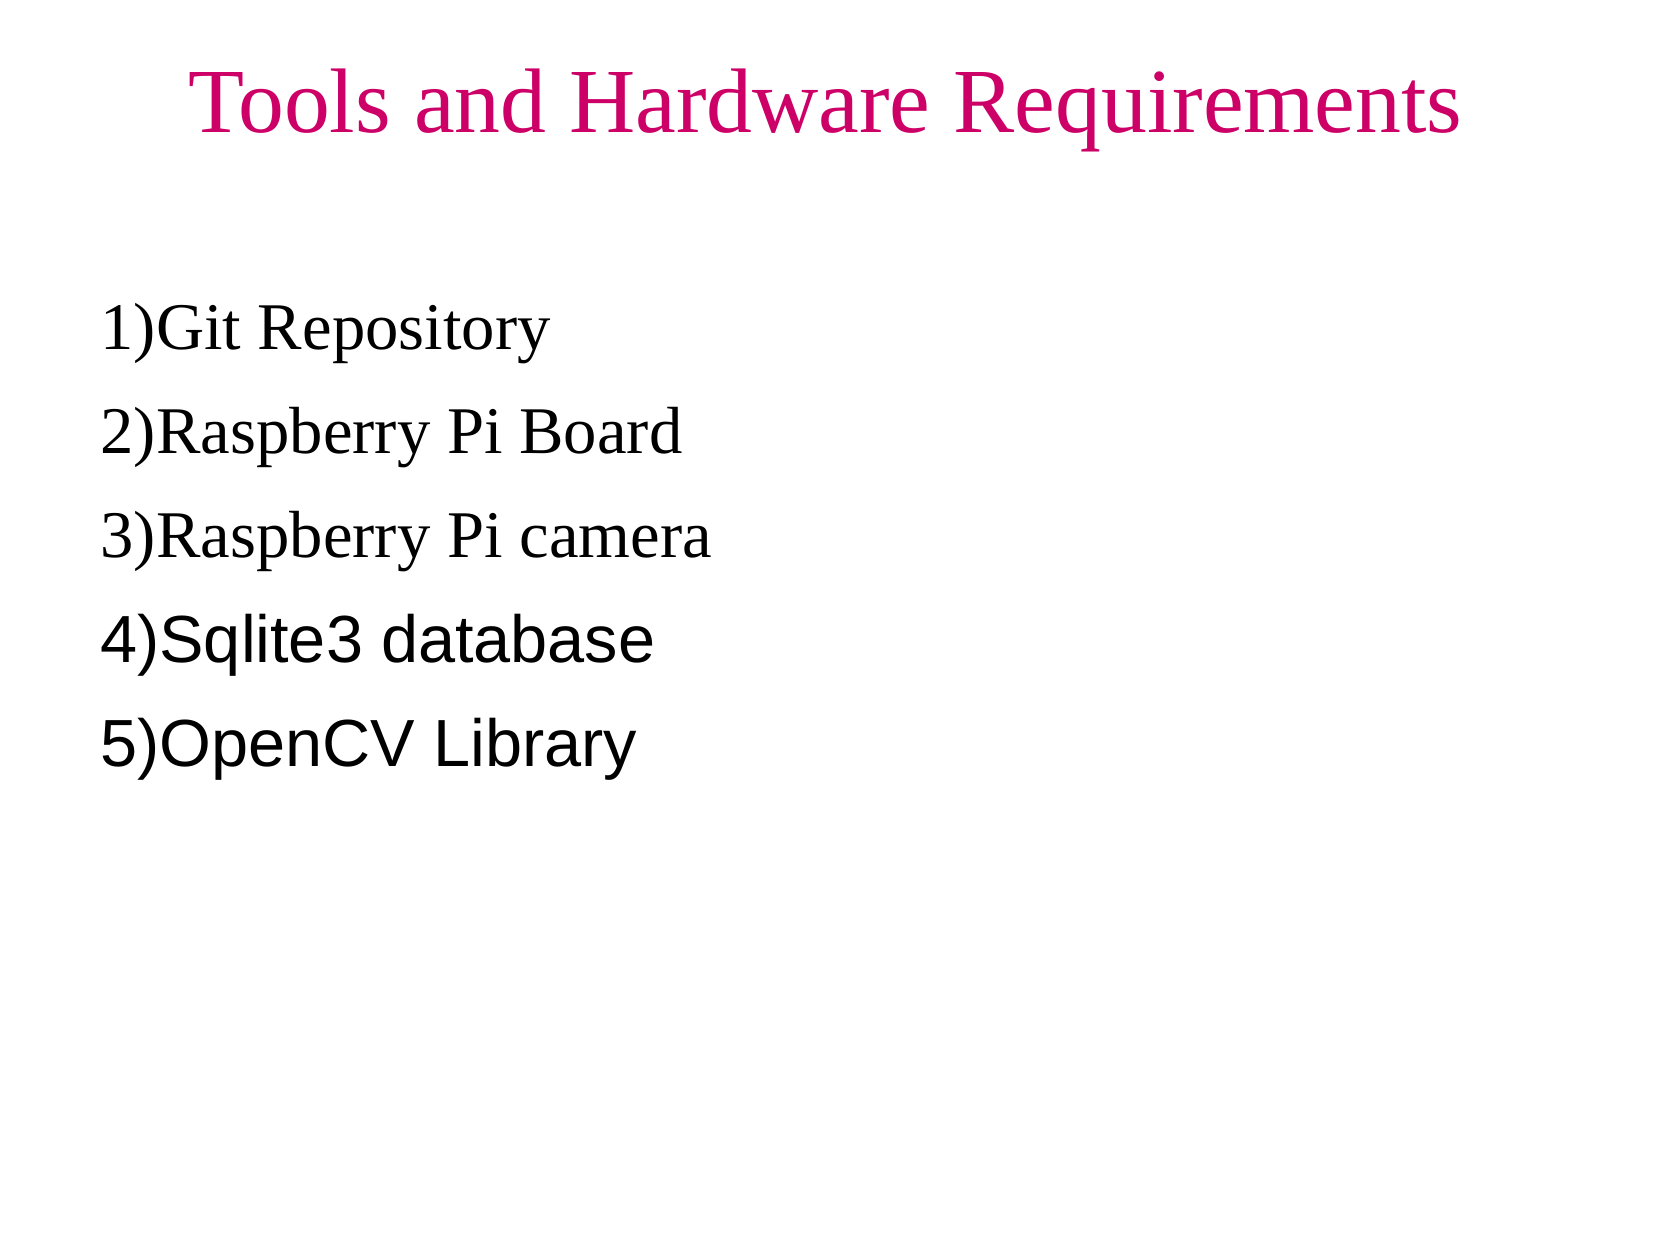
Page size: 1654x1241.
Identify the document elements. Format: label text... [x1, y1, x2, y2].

list Git Repository Raspberry Pi Board Raspberry Pi camera Sqlite3 database OpenCV Library [82, 290, 1571, 1010]
title Tools and Hardware Requirements [82, 49, 1571, 257]
